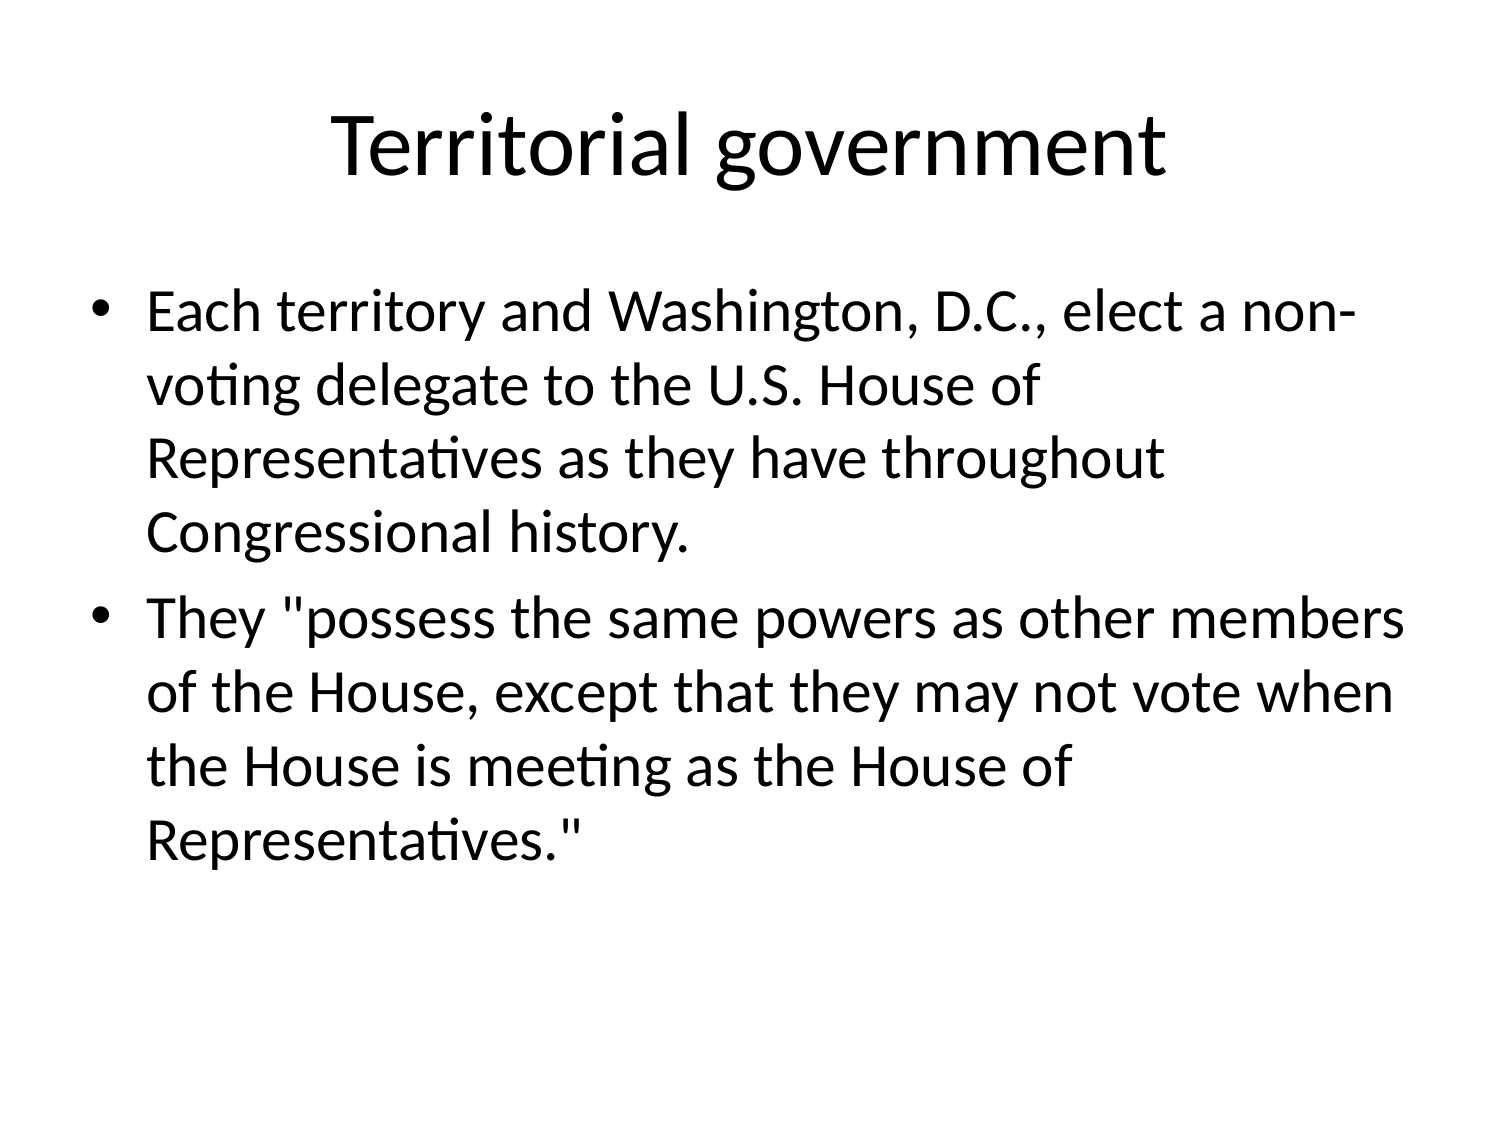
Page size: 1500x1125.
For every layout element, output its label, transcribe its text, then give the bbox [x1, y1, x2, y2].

title Territorial government [75, 45, 1425, 233]
list Each territory and Washington, D.C., elect a non-voting delegate to the U.S. House of Representatives as they have throughout Congressional history. They "possess the same powers as other members of the House, except that they may not vote when the House is meeting as the House of Representatives." [75, 262, 1425, 1005]
